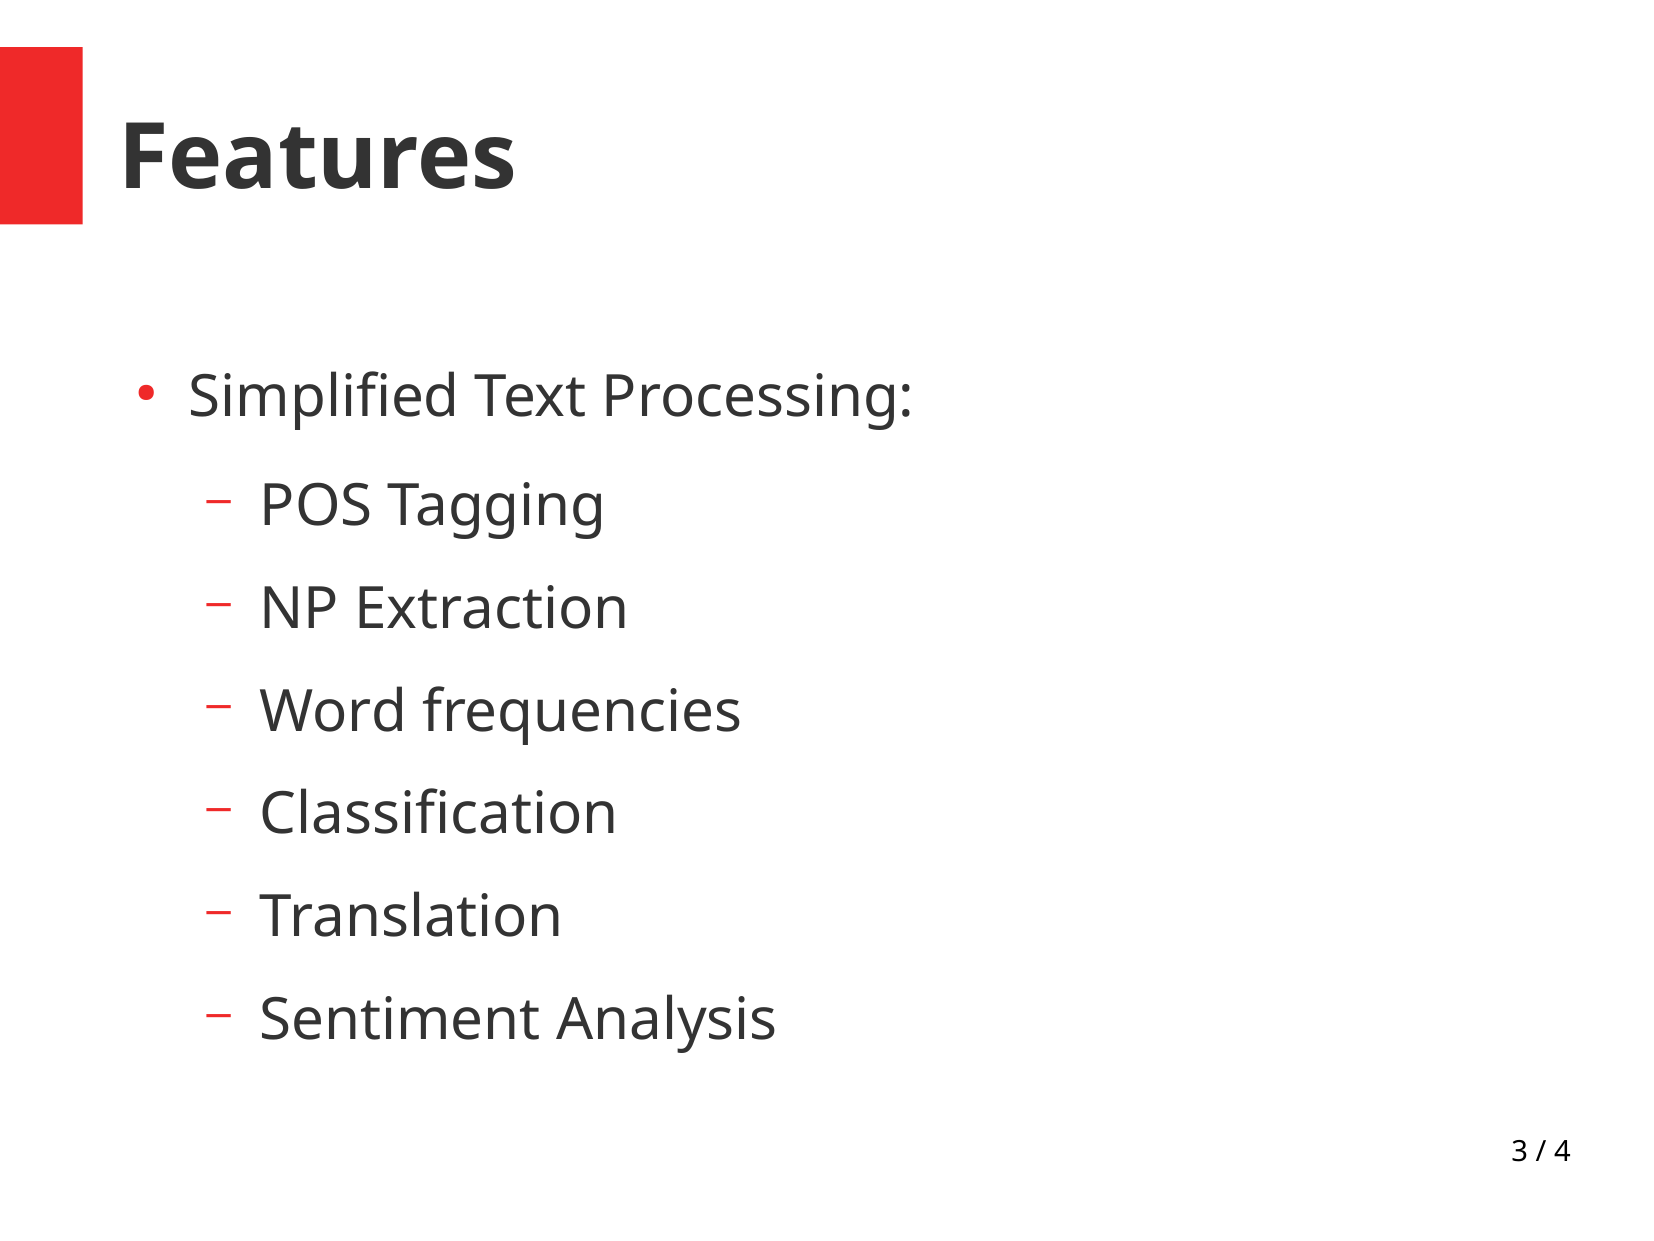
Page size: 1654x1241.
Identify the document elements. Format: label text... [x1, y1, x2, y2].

title Features [118, 49, 1571, 257]
list Simplified Text Processing: POS Tagging NP Extraction Word frequencies Classification Translation Sentiment Analysis [118, 354, 1536, 1074]
